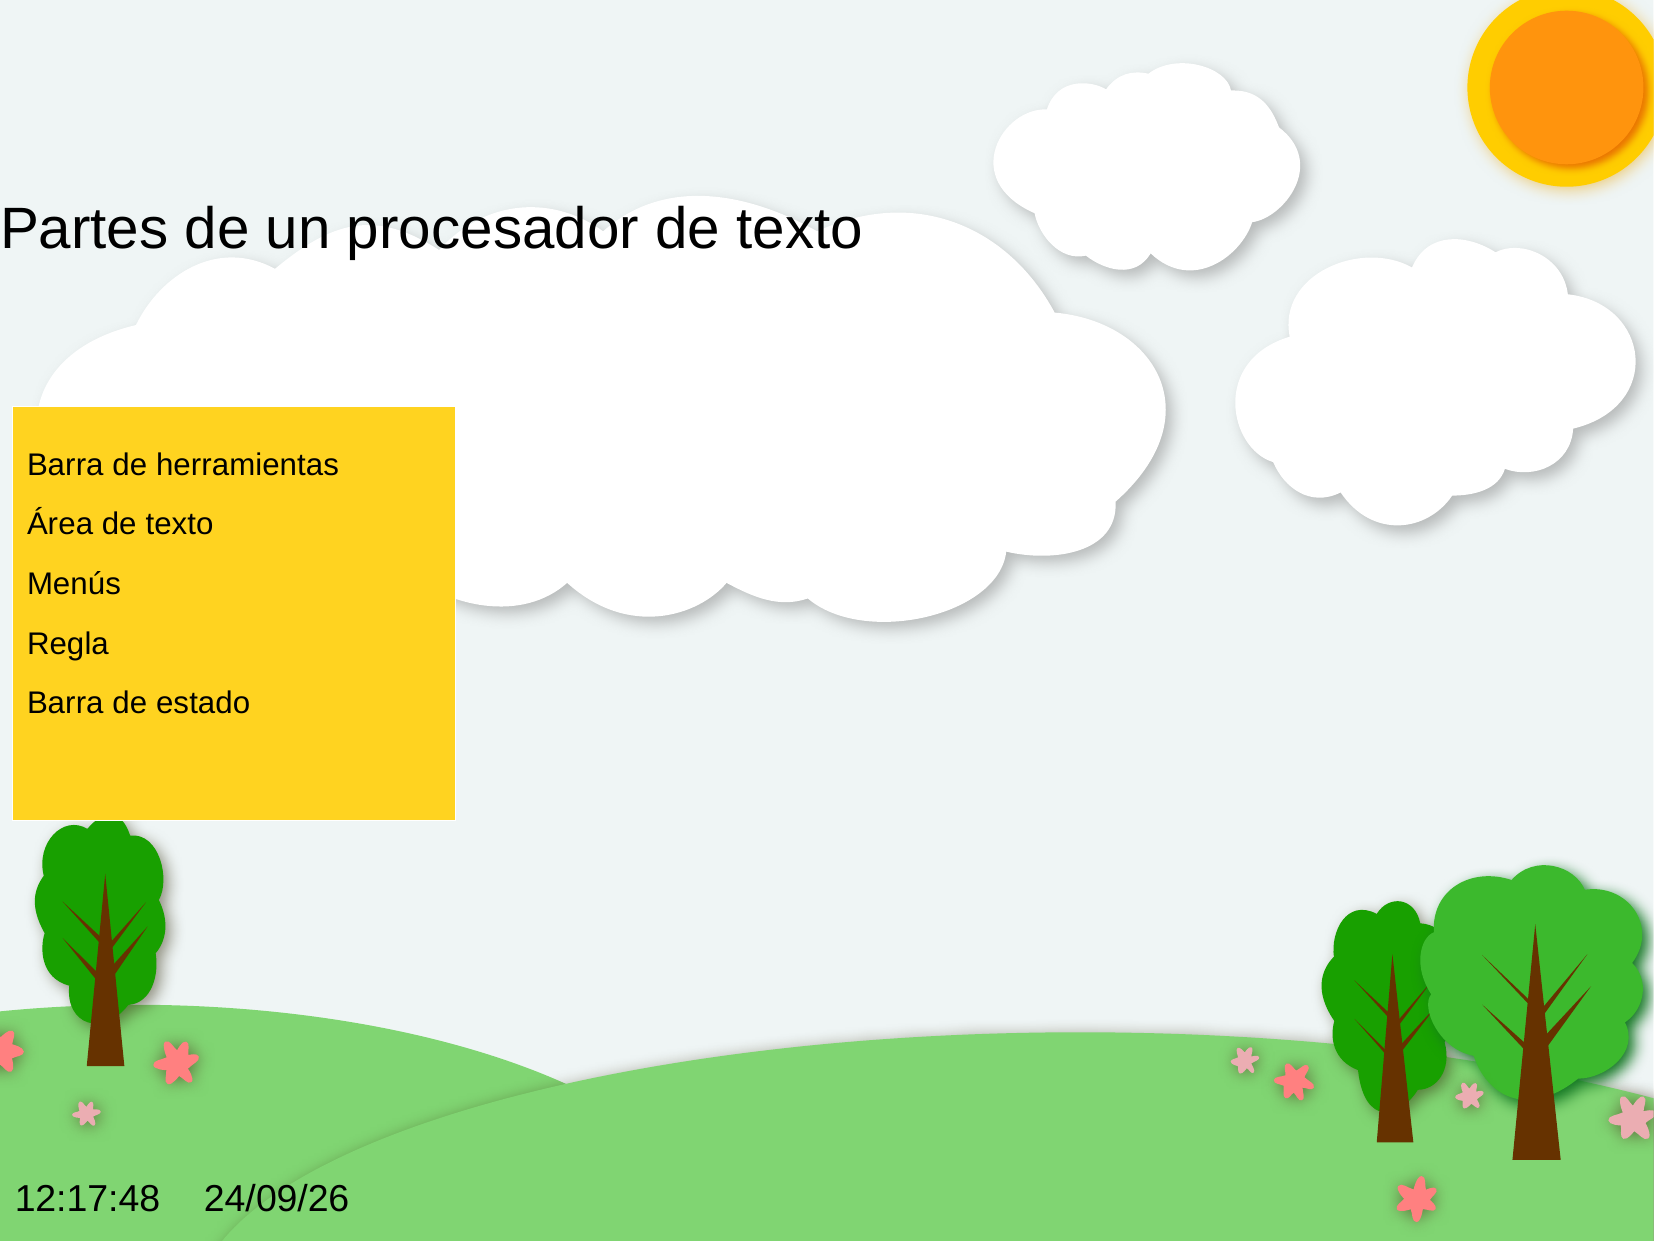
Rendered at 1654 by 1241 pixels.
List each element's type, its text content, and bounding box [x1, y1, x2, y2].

text_box Barra de herramientas Área de texto Menús Regla Barra de estado [12, 406, 456, 821]
title Partes de un procesador de texto [0, 43, 1465, 414]
